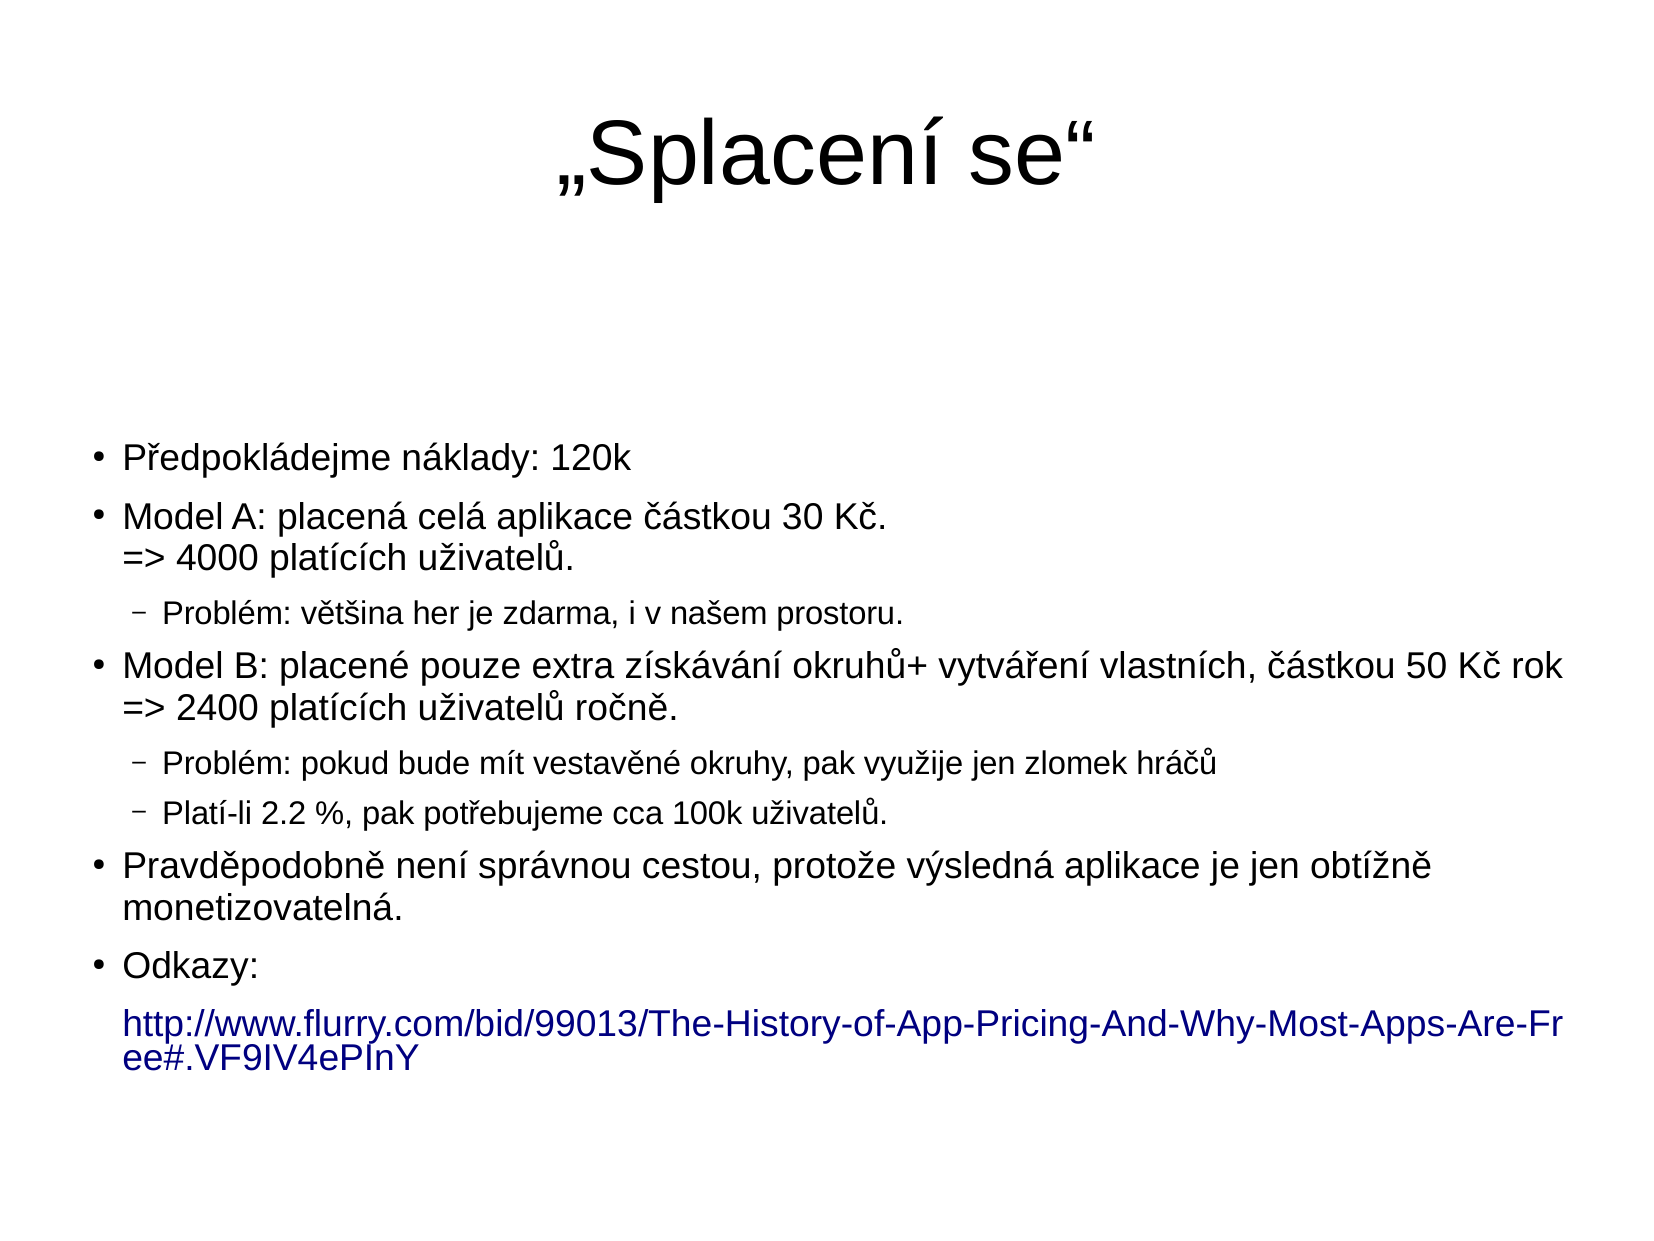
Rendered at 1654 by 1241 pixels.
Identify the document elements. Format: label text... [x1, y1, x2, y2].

list Předpokládejme náklady: 120k Model A: placená celá aplikace částkou 30 Kč. => 4000 platících uživatelů. Problém: většina her je zdarma, i v našem prostoru. Model B: placené pouze extra získávání okruhů+ vytváření vlastních, částkou 50 Kč rok => 2400 platících uživatelů ročně. Problém: pokud bude mít vestavěné okruhy, pak využije jen zlomek hráčů Platí-li 2.2 %, pak potřebujeme cca 100k uživatelů. Pravděpodobně není správnou cestou, protože výsledná aplikace je jen obtížně monetizovatelná. Odkazy: http://www.flurry.com/bid/99013/The-History-of-App-Pricing-And-Why-Most-Apps-Are-Free#.VF9IV4ePInY [82, 437, 1571, 1099]
title „Splacení se“ [82, 49, 1571, 257]
